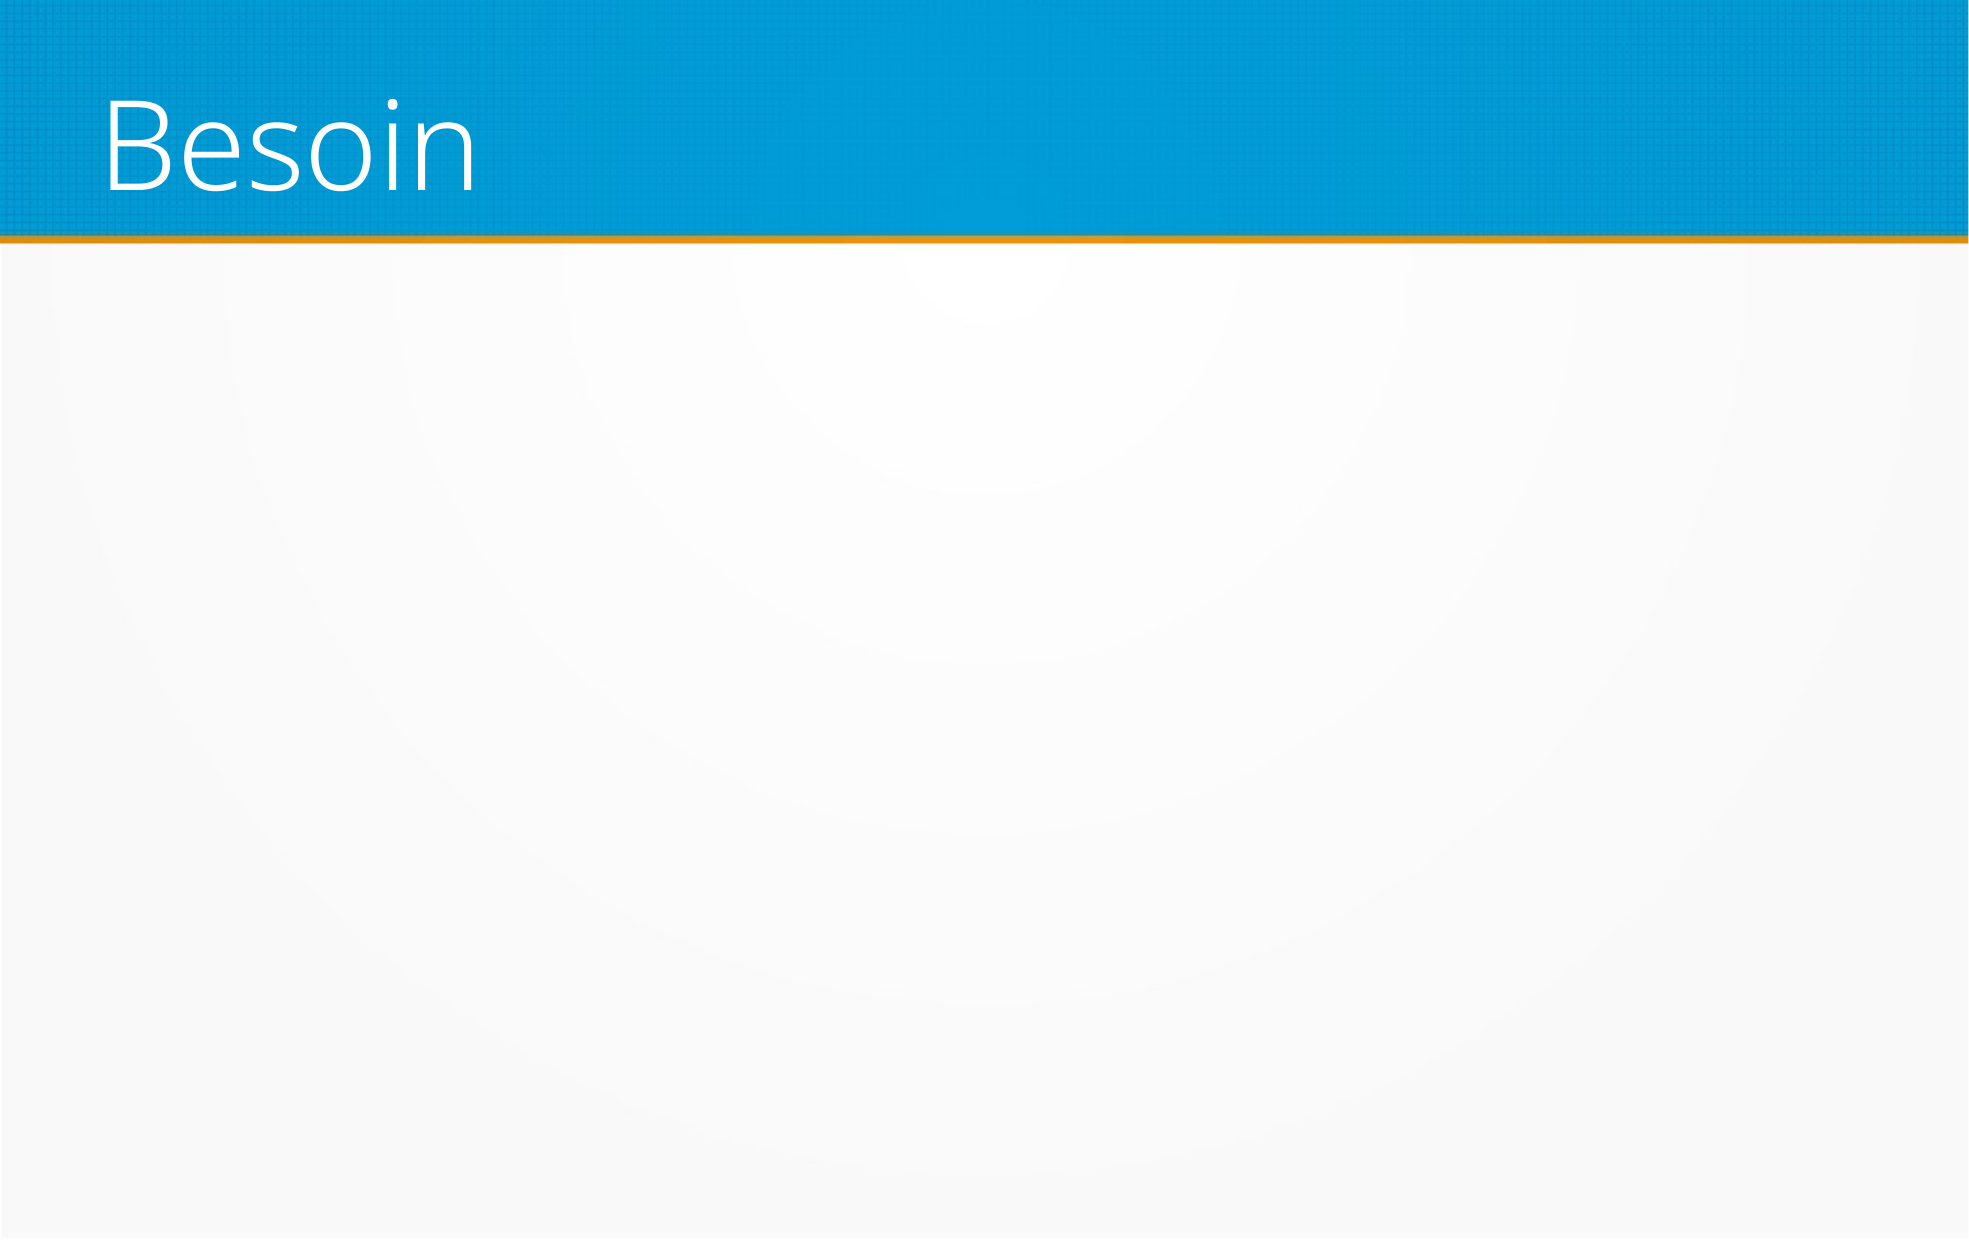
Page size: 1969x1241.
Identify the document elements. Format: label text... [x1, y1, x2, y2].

picture [0, 233, 1969, 1241]
title Besoin [98, 19, 1870, 227]
